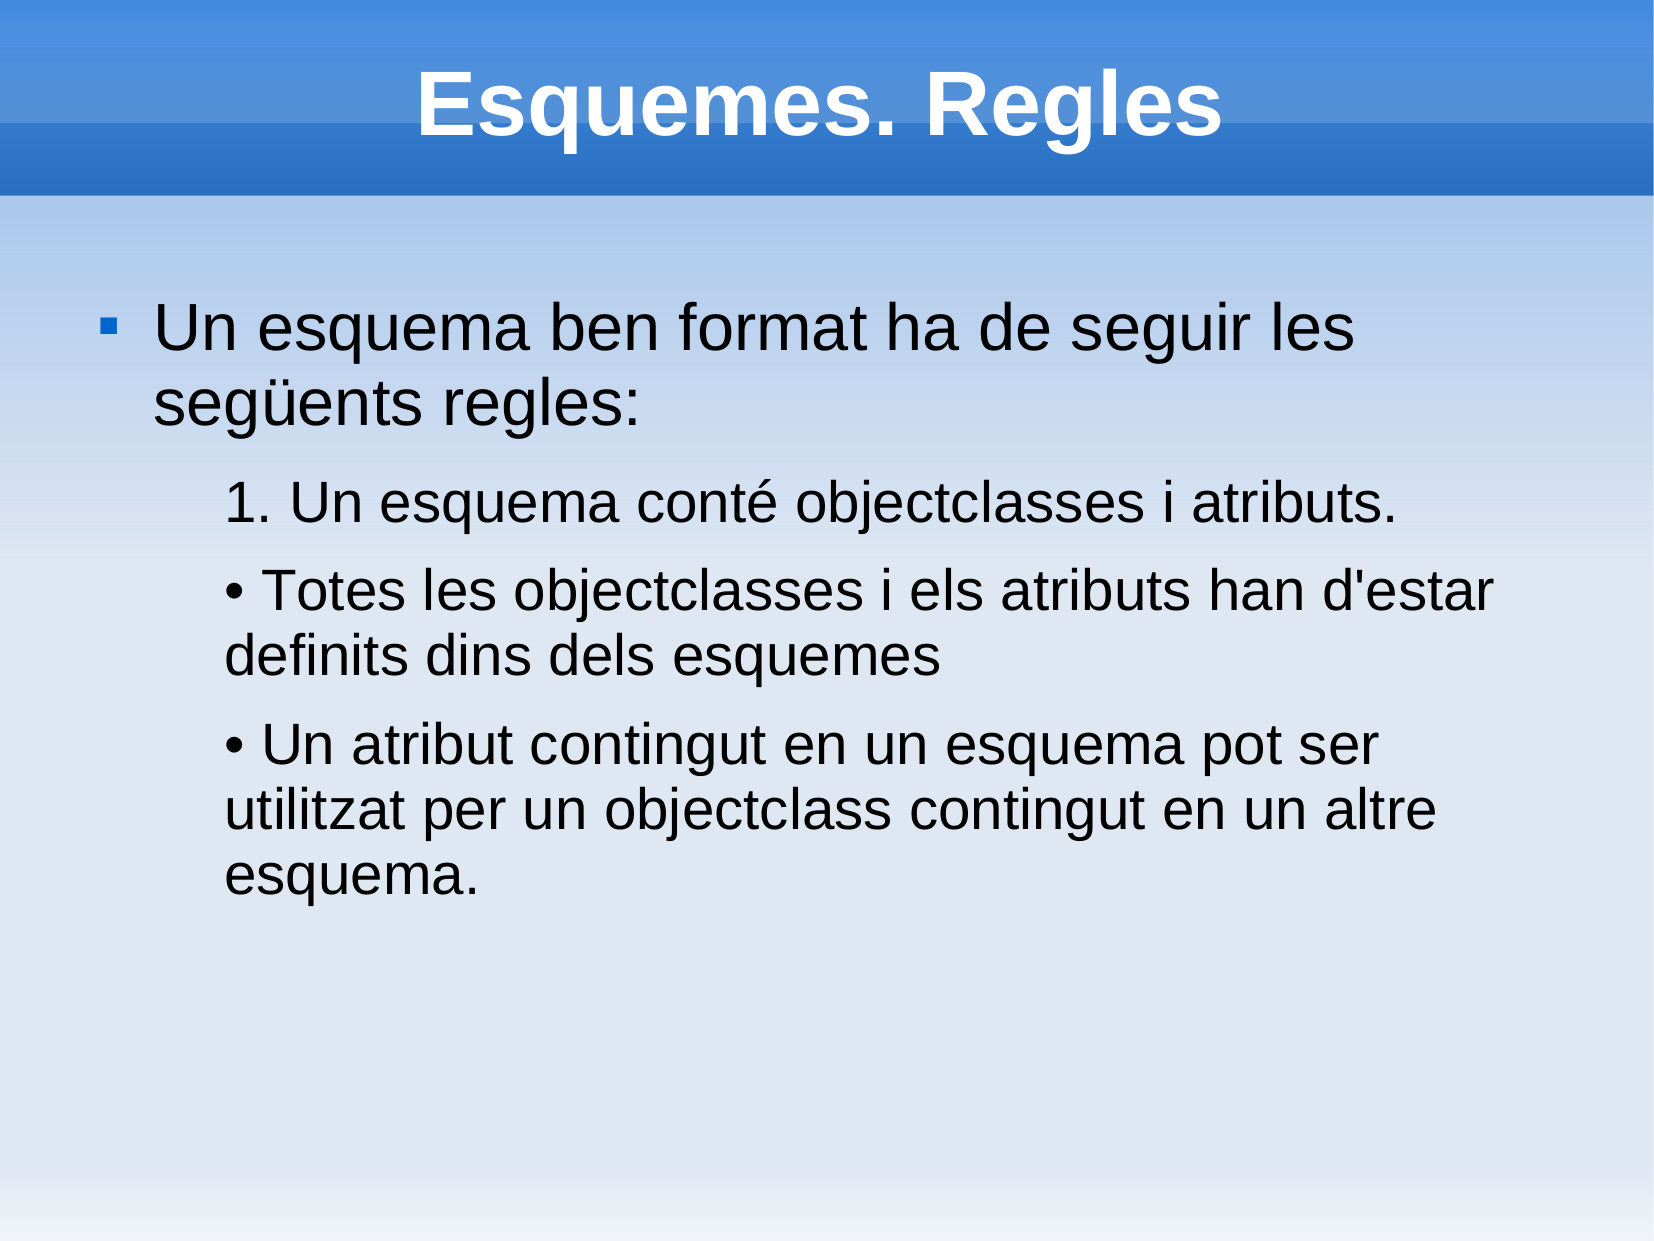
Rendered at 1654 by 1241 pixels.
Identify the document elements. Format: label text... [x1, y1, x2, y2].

picture [0, 0, 1654, 1241]
list Un esquema ben format ha de seguir les següents regles: 1. Un esquema conté objectclasses i atributs. • Totes les objectclasses i els atributs han d'estar definits dins dels esquemes • Un atribut contingut en un esquema pot ser utilitzat per un objectclass contingut en un altre esquema. [82, 290, 1571, 1109]
title Esquemes. Regles [76, 0, 1565, 208]
